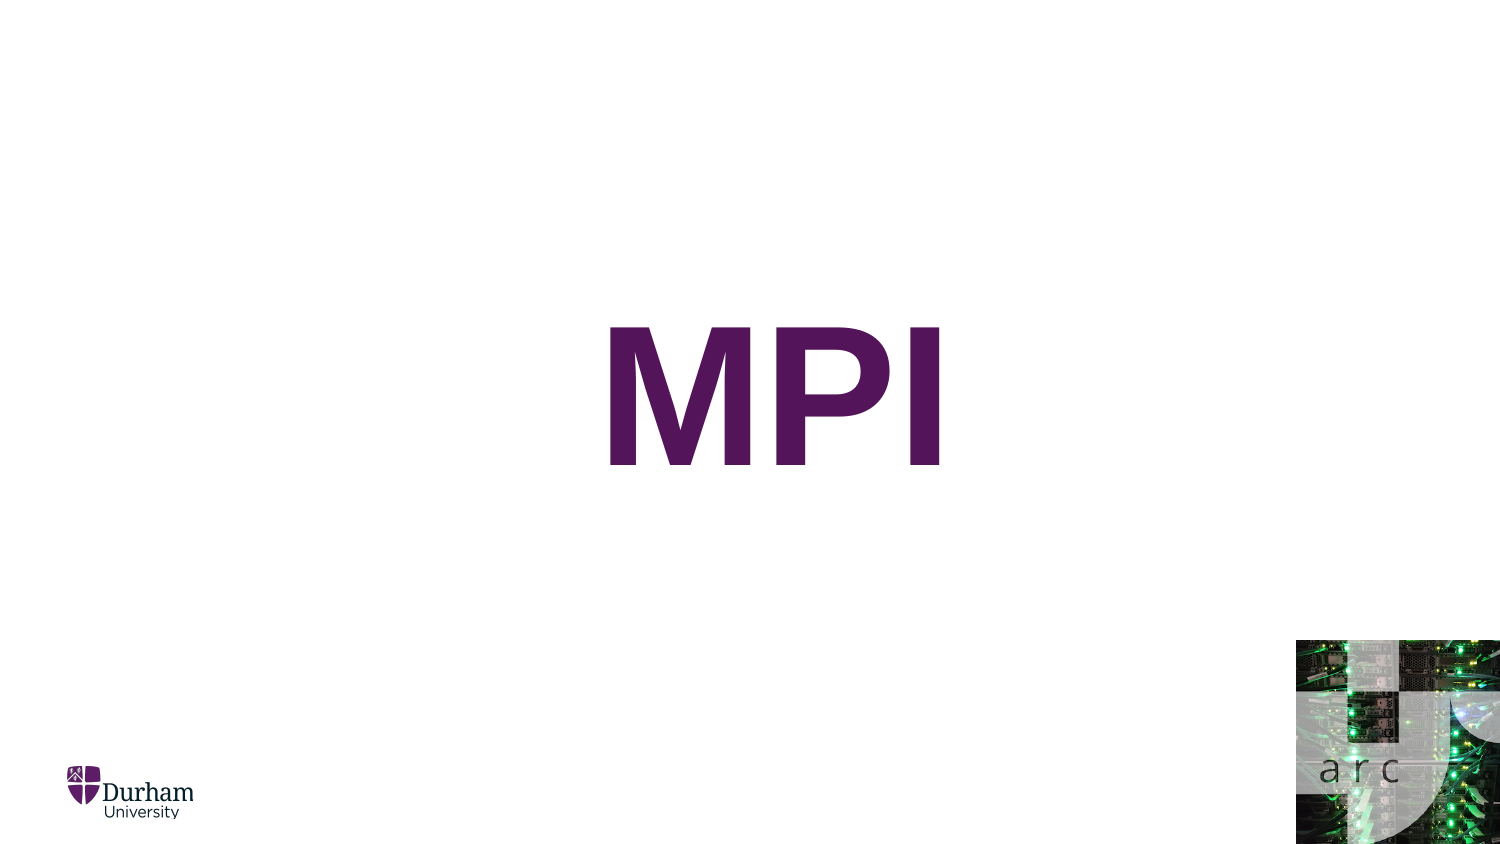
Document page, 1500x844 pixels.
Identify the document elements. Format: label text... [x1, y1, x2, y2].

picture [1296, 640, 1500, 844]
picture [67, 766, 193, 819]
title MPI [338, 265, 1212, 411]
